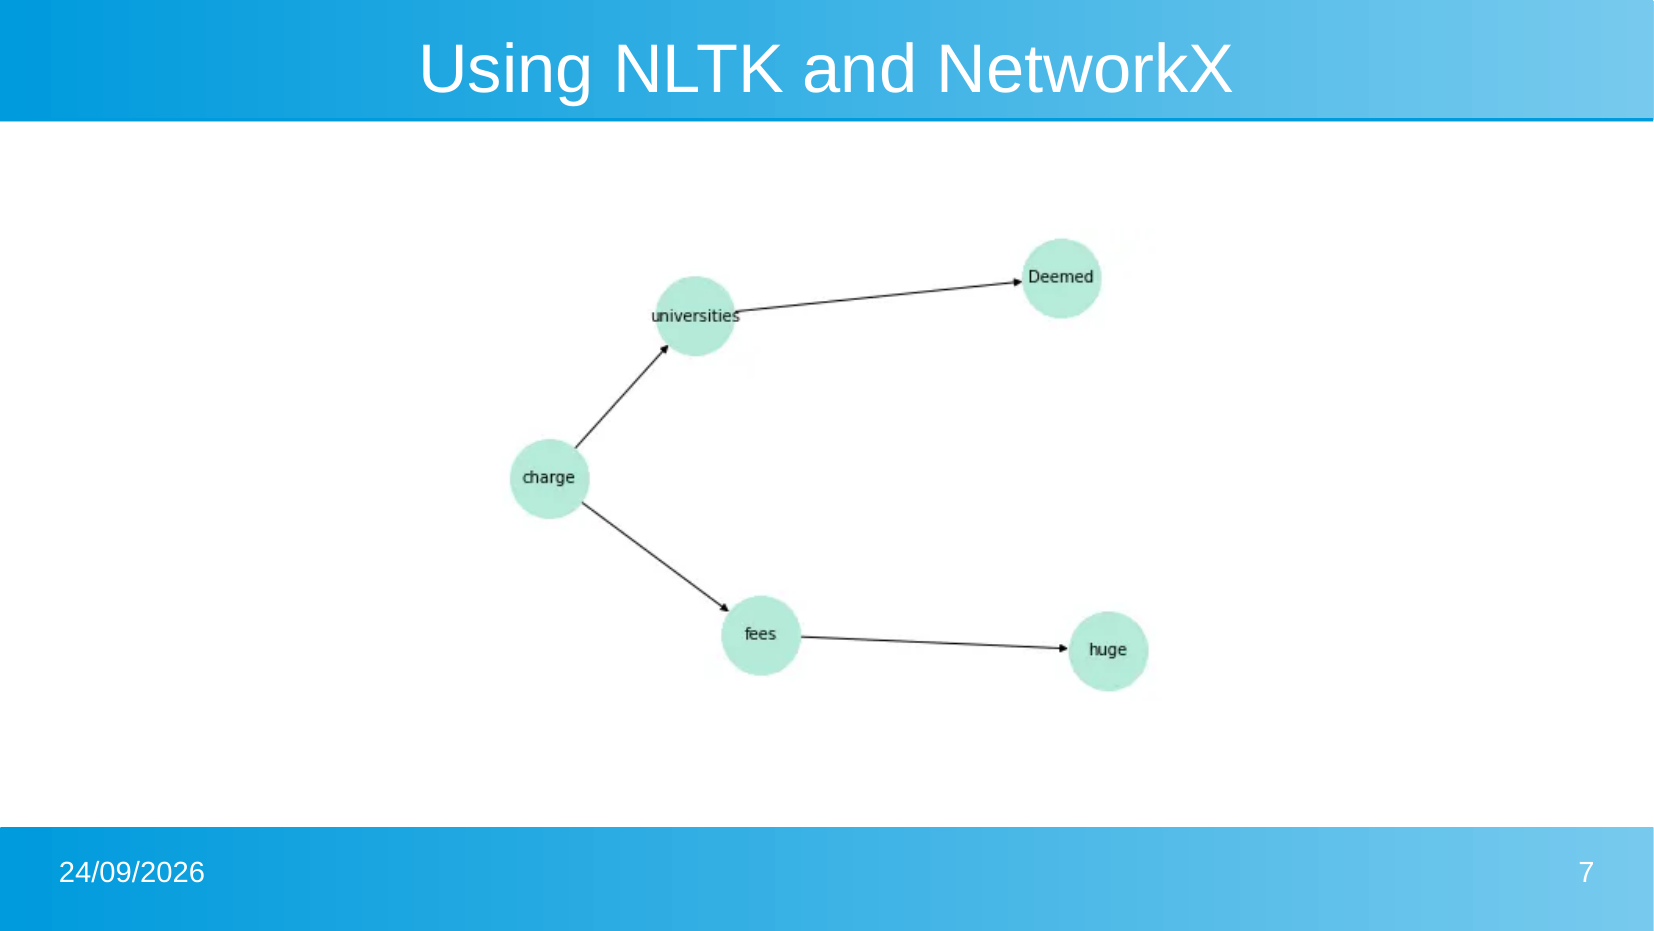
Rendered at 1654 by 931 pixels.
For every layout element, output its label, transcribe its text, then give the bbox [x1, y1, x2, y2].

title Using NLTK and NetworkX [59, 29, 1595, 108]
picture [479, 228, 1177, 701]
